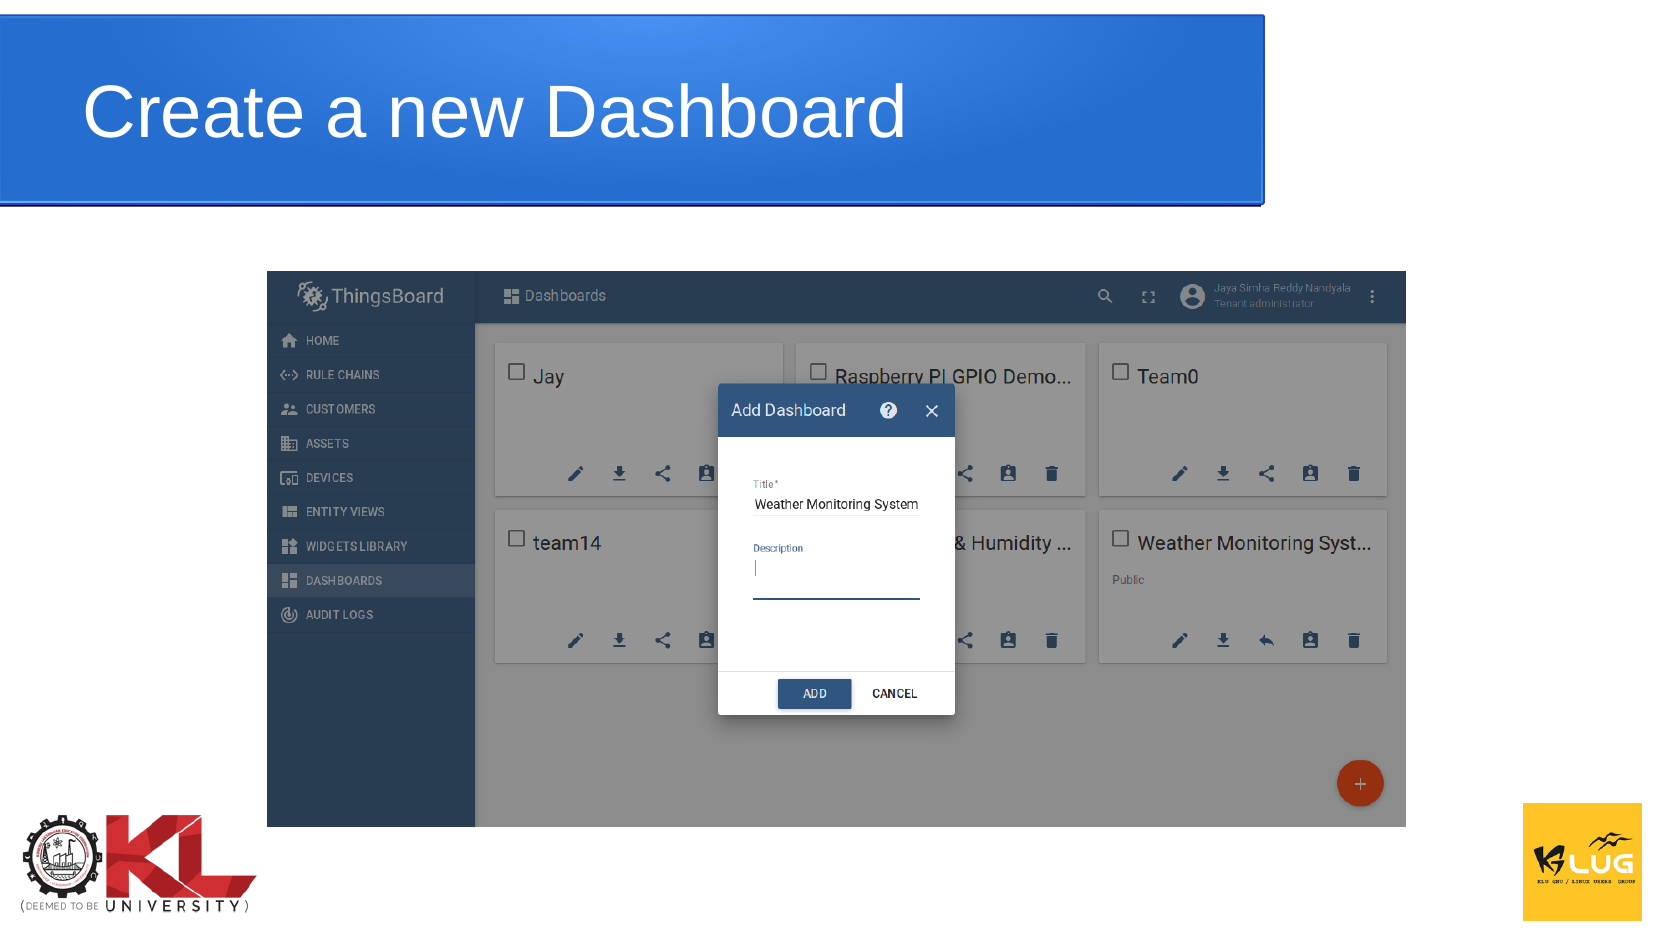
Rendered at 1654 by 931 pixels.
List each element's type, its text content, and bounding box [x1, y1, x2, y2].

picture [1523, 803, 1642, 922]
picture [10, 803, 260, 922]
picture [267, 271, 1406, 827]
title Create a new Dashboard [82, 35, 1235, 189]
